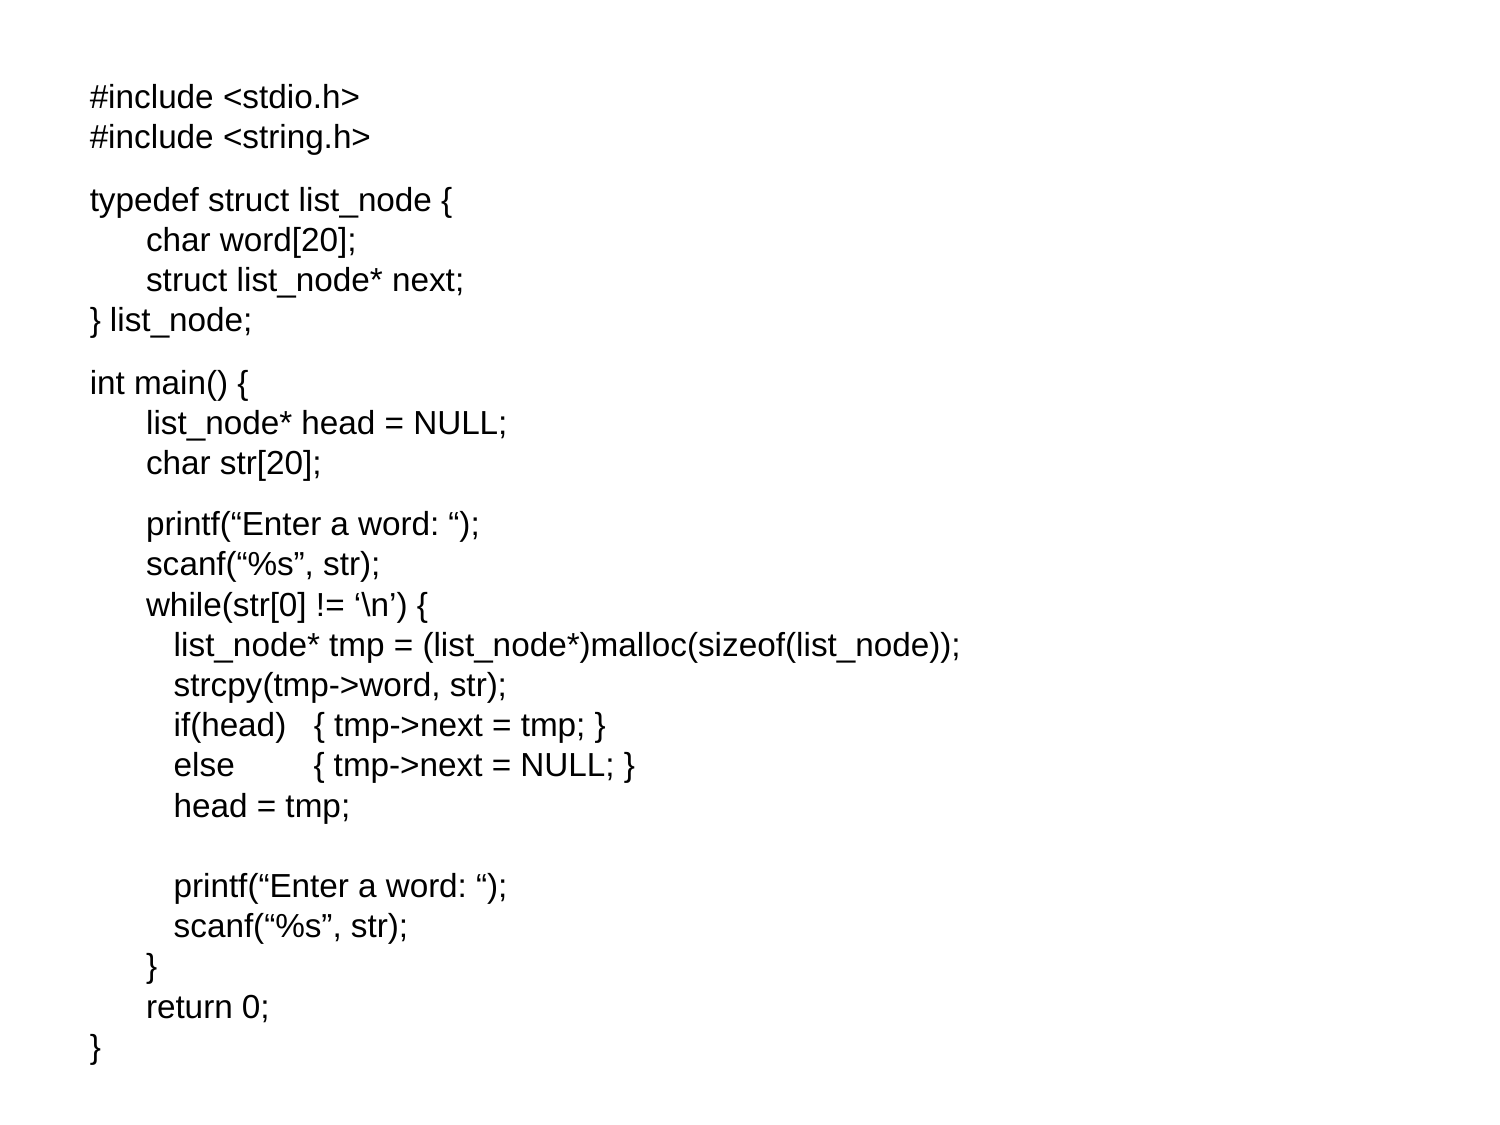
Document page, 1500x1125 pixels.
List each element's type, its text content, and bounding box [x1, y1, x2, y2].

list #include <stdio.h> #include <string.h> typedef struct list_node { char word[20]; struct list_node* next; } list_node; int main() { list_node* head = NULL; char str[20]; printf(“Enter a word: “); scanf(“%s”, str); while(str[0] != ‘\n’) { list_node* tmp = (list_node*)malloc(sizeof(list_node)); strcpy(tmp->word, str); if(head) { tmp->next = tmp; } else { tmp->next = NULL; } head = tmp; printf(“Enter a word: “); scanf(“%s”, str); } return 0; } [75, 74, 1426, 1075]
